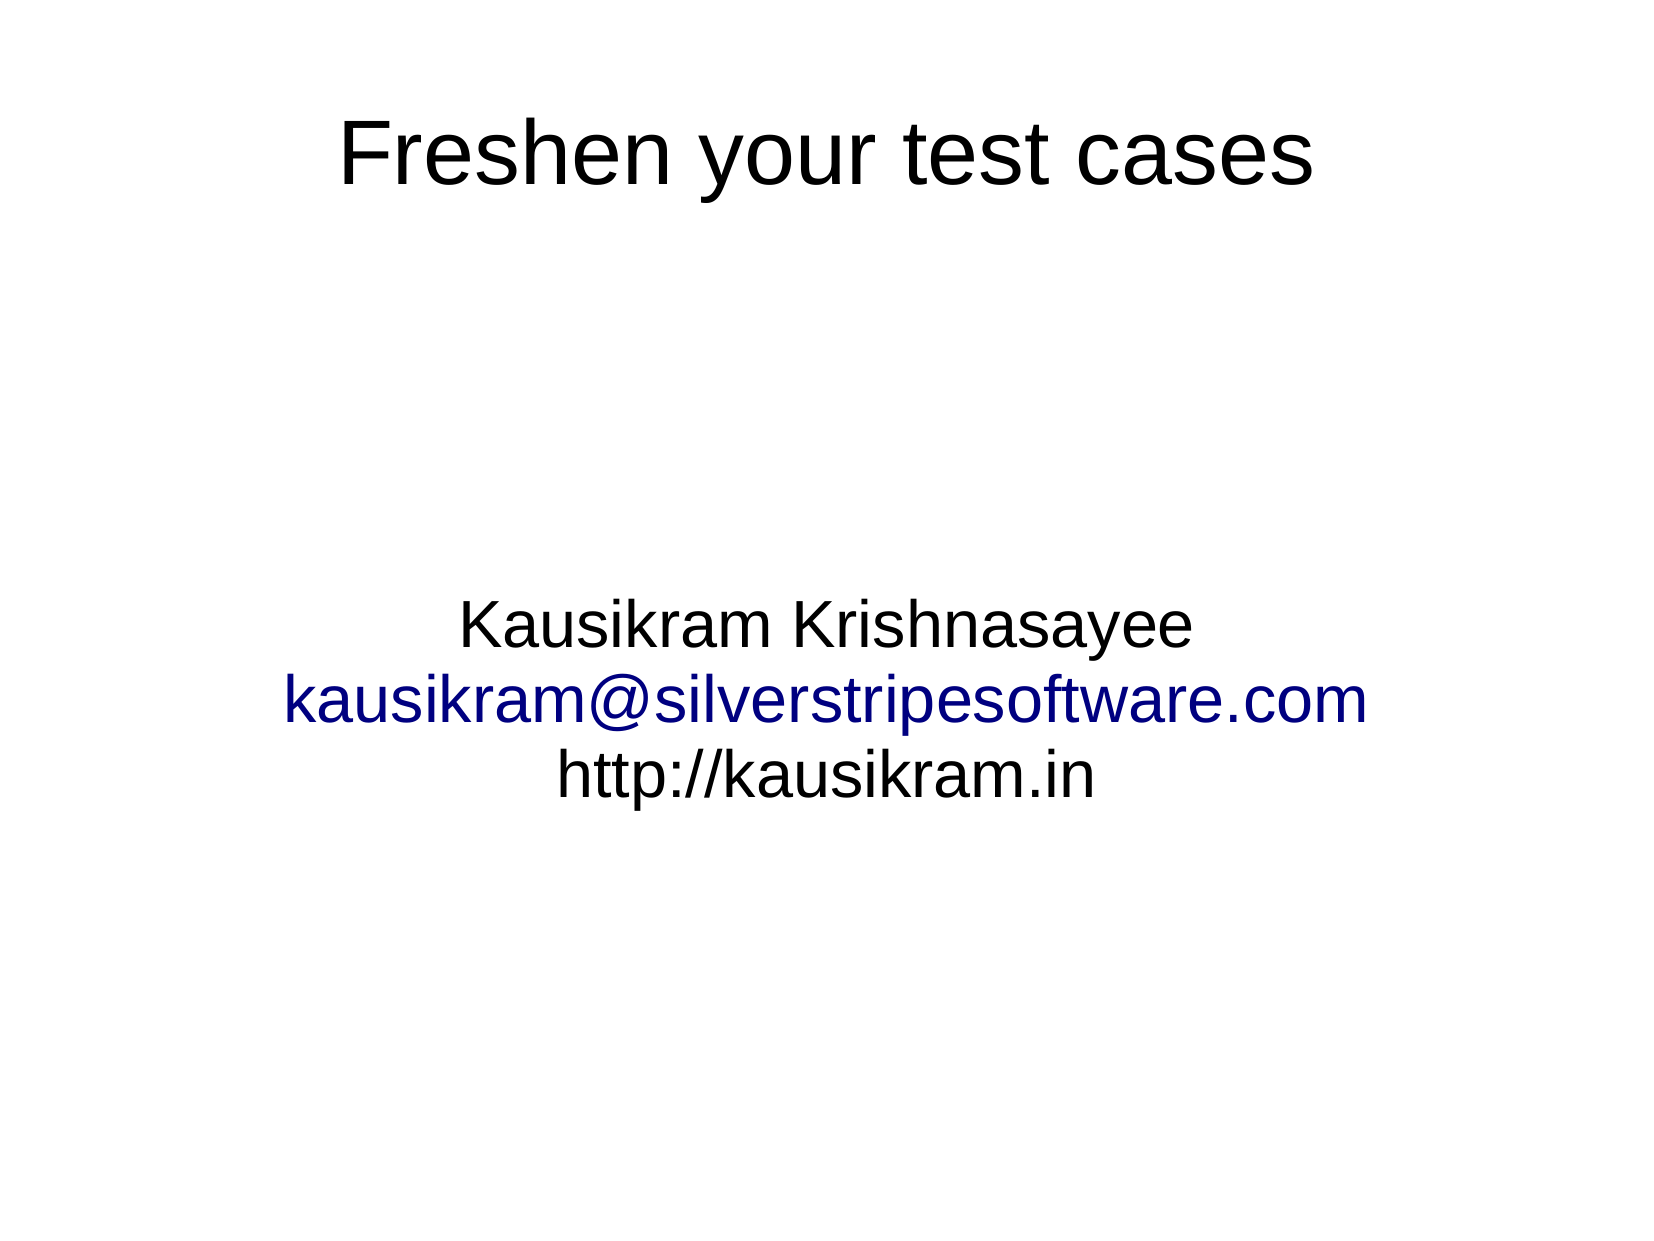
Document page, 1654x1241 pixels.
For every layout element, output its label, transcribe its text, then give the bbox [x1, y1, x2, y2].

text_box Kausikram Krishnasayee kausikram@silverstripesoftware.com http://kausikram.in [82, 297, 1571, 1102]
title Freshen your test cases [82, 49, 1571, 257]
